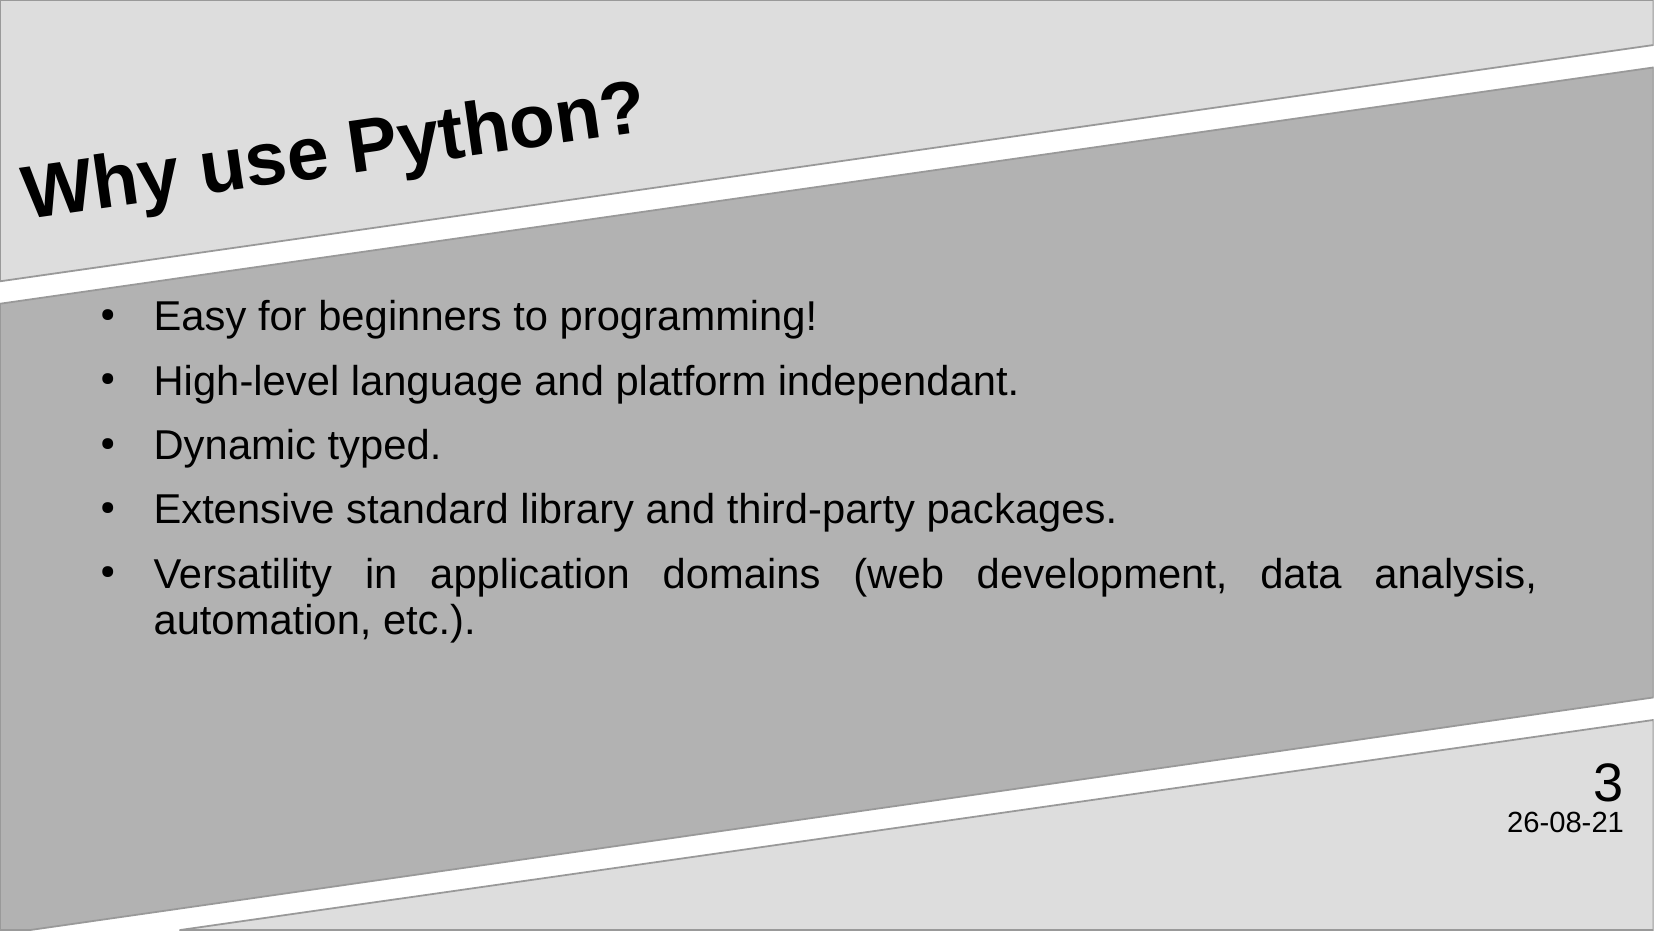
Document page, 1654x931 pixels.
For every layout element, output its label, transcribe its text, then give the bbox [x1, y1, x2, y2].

list Easy for beginners to programming! High-level language and platform independant. Dynamic typed. Extensive standard library and third-party packages. Versatility in application domains (web development, data analysis, automation, etc.). [82, 292, 1538, 833]
title Why use Python? [11, 0, 1496, 272]
